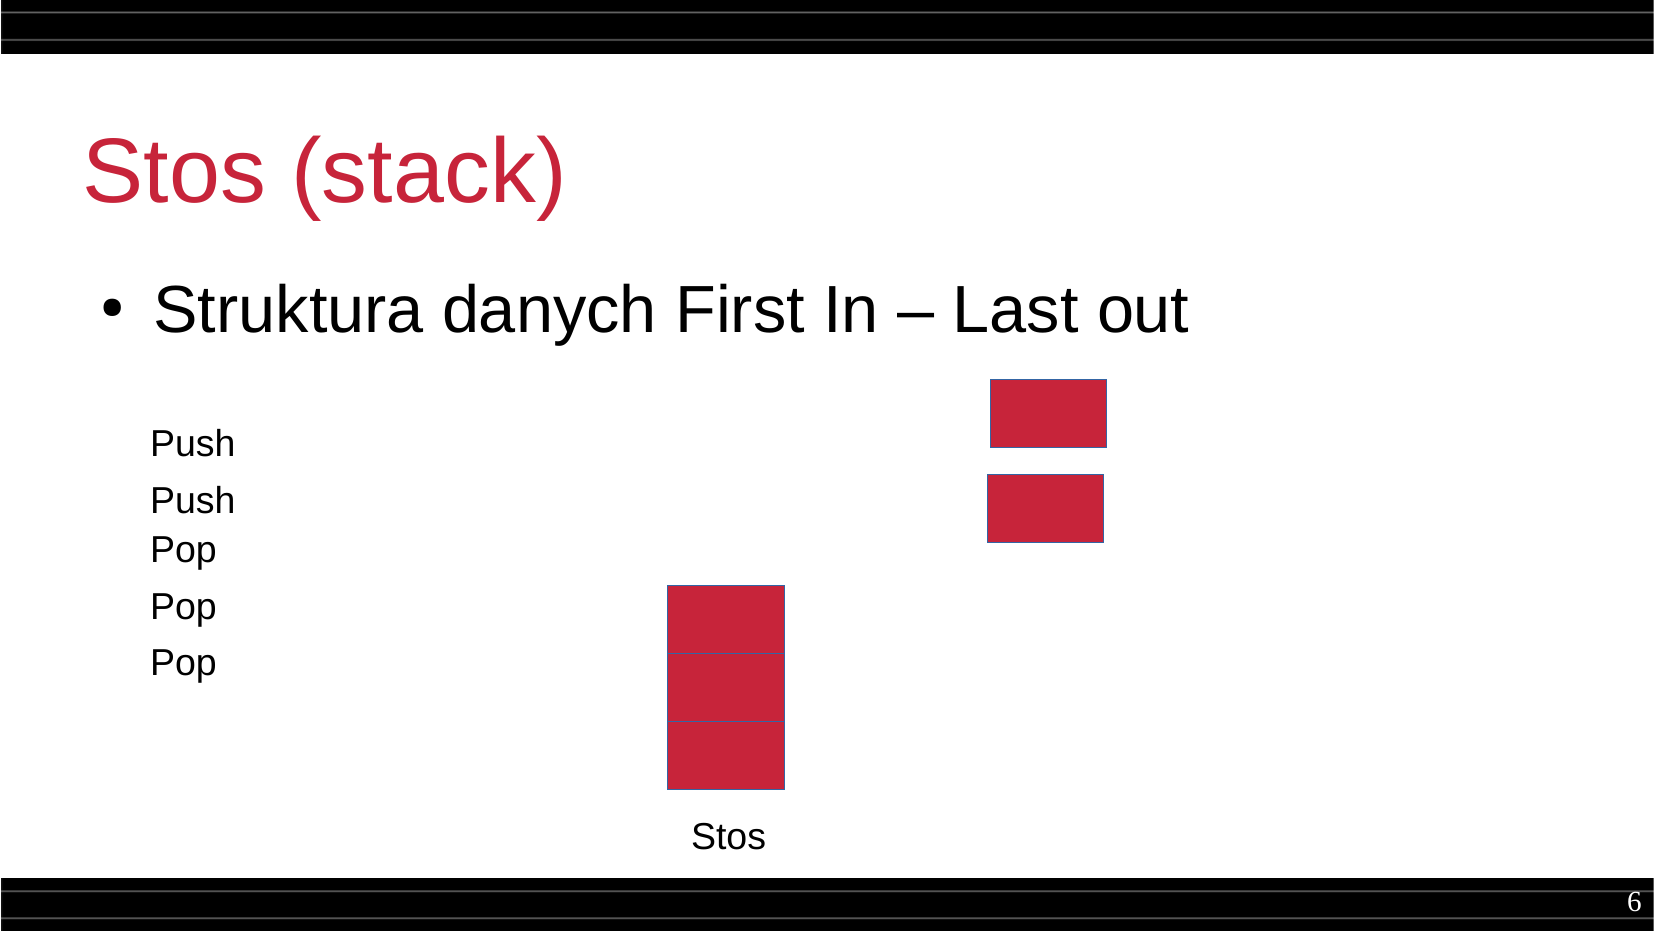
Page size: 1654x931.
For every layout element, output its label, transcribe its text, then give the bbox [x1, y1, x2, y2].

text_box Stos [676, 808, 783, 866]
text_box Push [135, 472, 438, 520]
list Struktura danych First In – Last out [82, 271, 1232, 851]
text_box [987, 474, 1104, 543]
text_box Pop [135, 577, 438, 634]
picture [1, 0, 1654, 54]
text_box Pop [135, 634, 438, 692]
title Stos (stack) [82, 92, 1571, 249]
text_box Push [135, 415, 438, 472]
text_box Pop [135, 520, 438, 577]
text_box [990, 379, 1107, 448]
picture [1, 878, 1654, 931]
text_box [667, 585, 785, 790]
